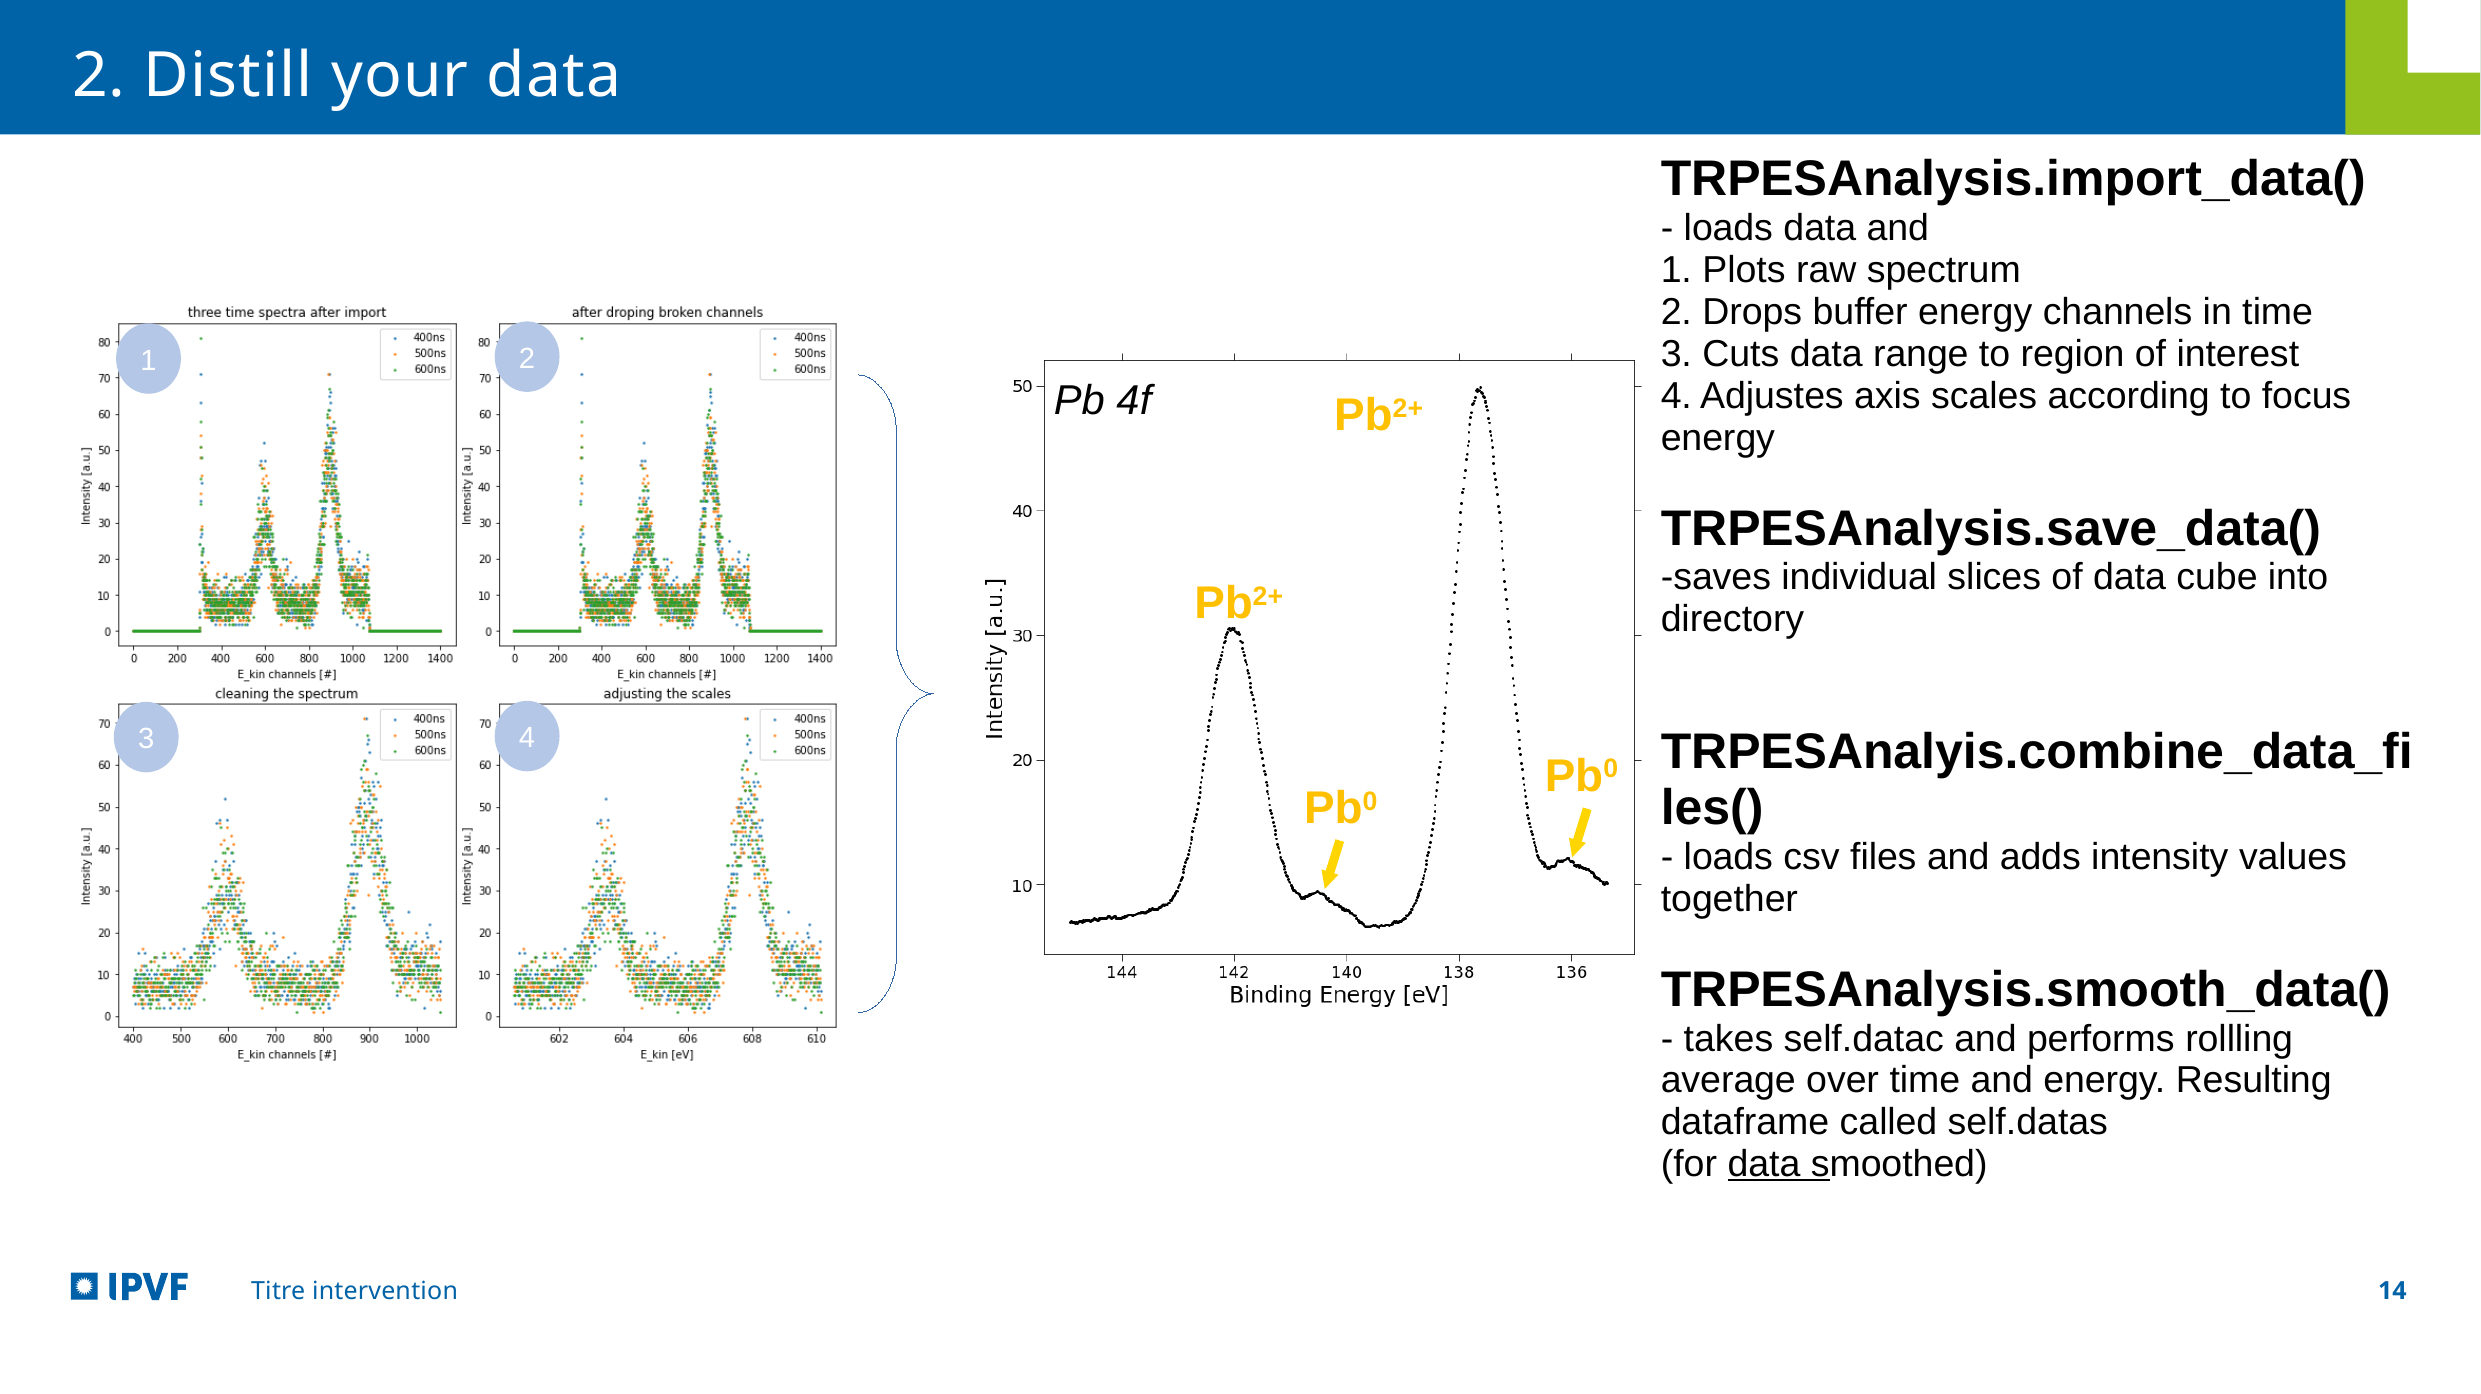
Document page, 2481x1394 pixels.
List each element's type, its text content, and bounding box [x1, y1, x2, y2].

picture [979, 346, 1646, 1013]
text_box Pb0 [1289, 770, 1405, 841]
text_box 1 [116, 323, 181, 394]
text_box 2 [494, 321, 560, 392]
text_box Pb0 [1530, 738, 1646, 809]
text_box Pb 4f [1039, 369, 1175, 478]
text_box Pb2+ [1319, 377, 1451, 448]
picture [75, 299, 843, 1068]
text_box 3 [113, 701, 179, 773]
list 2. Distill your data [57, 26, 1976, 112]
text_box TRPESAnalysis.import_data() - loads data and 1. Plots raw spectrum 2. Drops buffer energy channels in time 3. Cuts data range to region of interest 4. Adjustes axis scales according to focus energy TRPESAnalysis.save_data() -saves individual slices of data cube into directory TRPESAnalyis.combine_data_files() - loads csv files and adds intensity values together TRPESAnalysis.smooth_data() - takes self.datac and performs rollling average over time and energy. Resulting dataframe called self.datas (for data smoothed) [1646, 142, 2438, 1388]
text_box Pb2+ [1179, 565, 1298, 636]
text_box 4 [494, 700, 560, 772]
